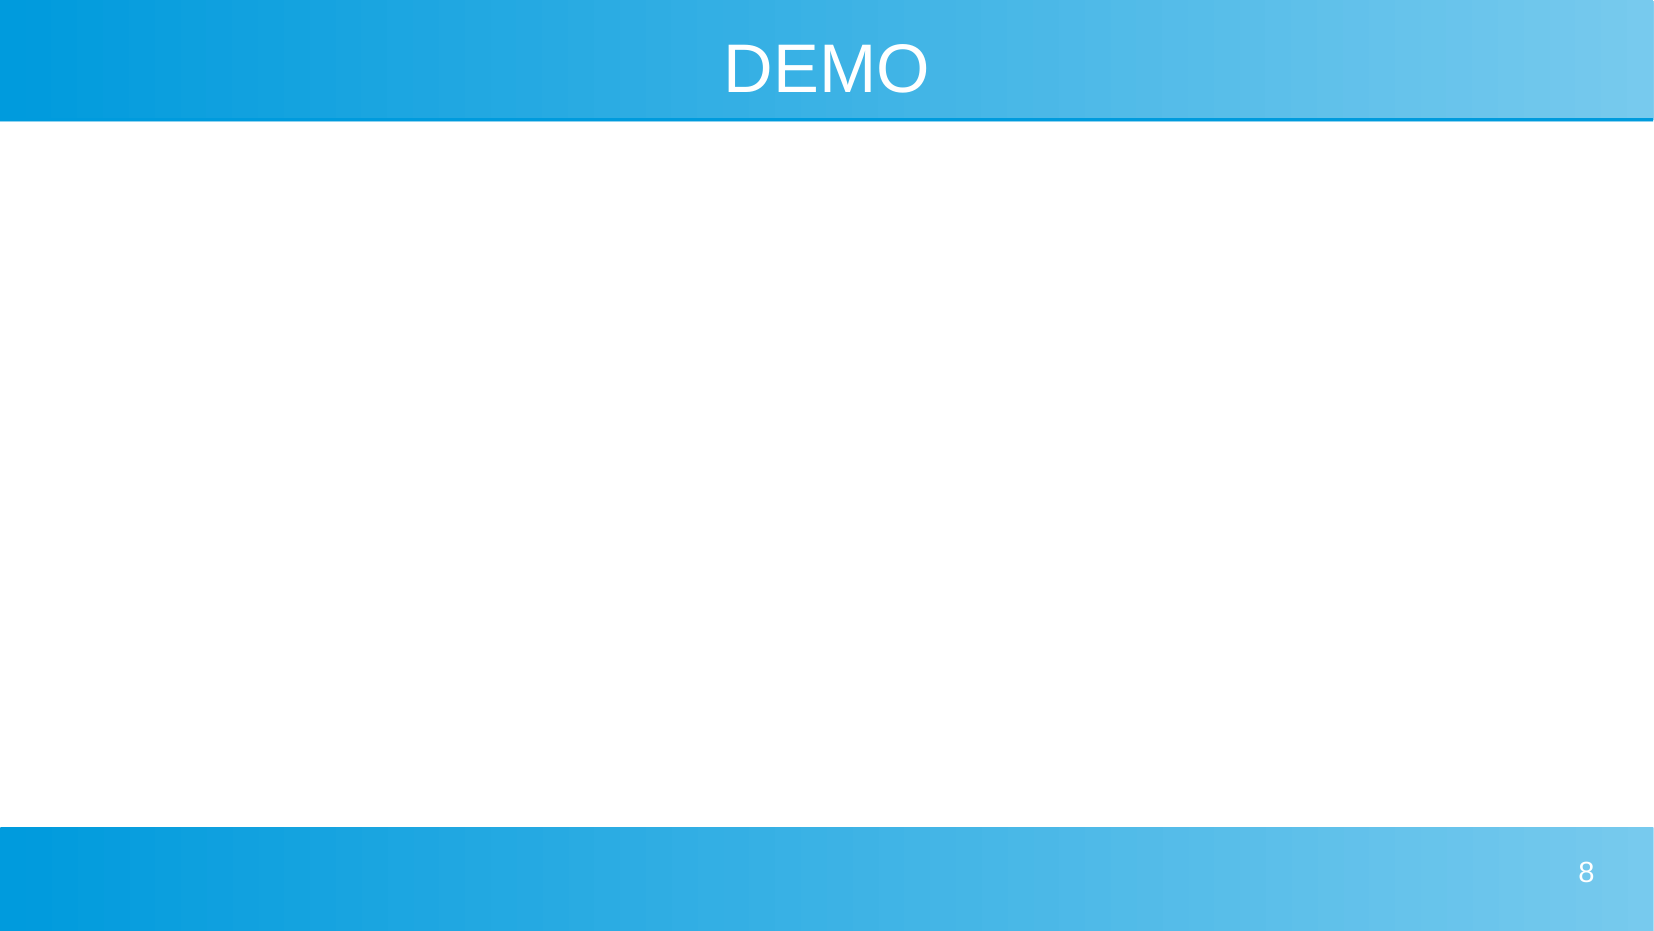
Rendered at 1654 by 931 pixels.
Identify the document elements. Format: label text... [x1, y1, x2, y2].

title DEMO [59, 29, 1595, 108]
